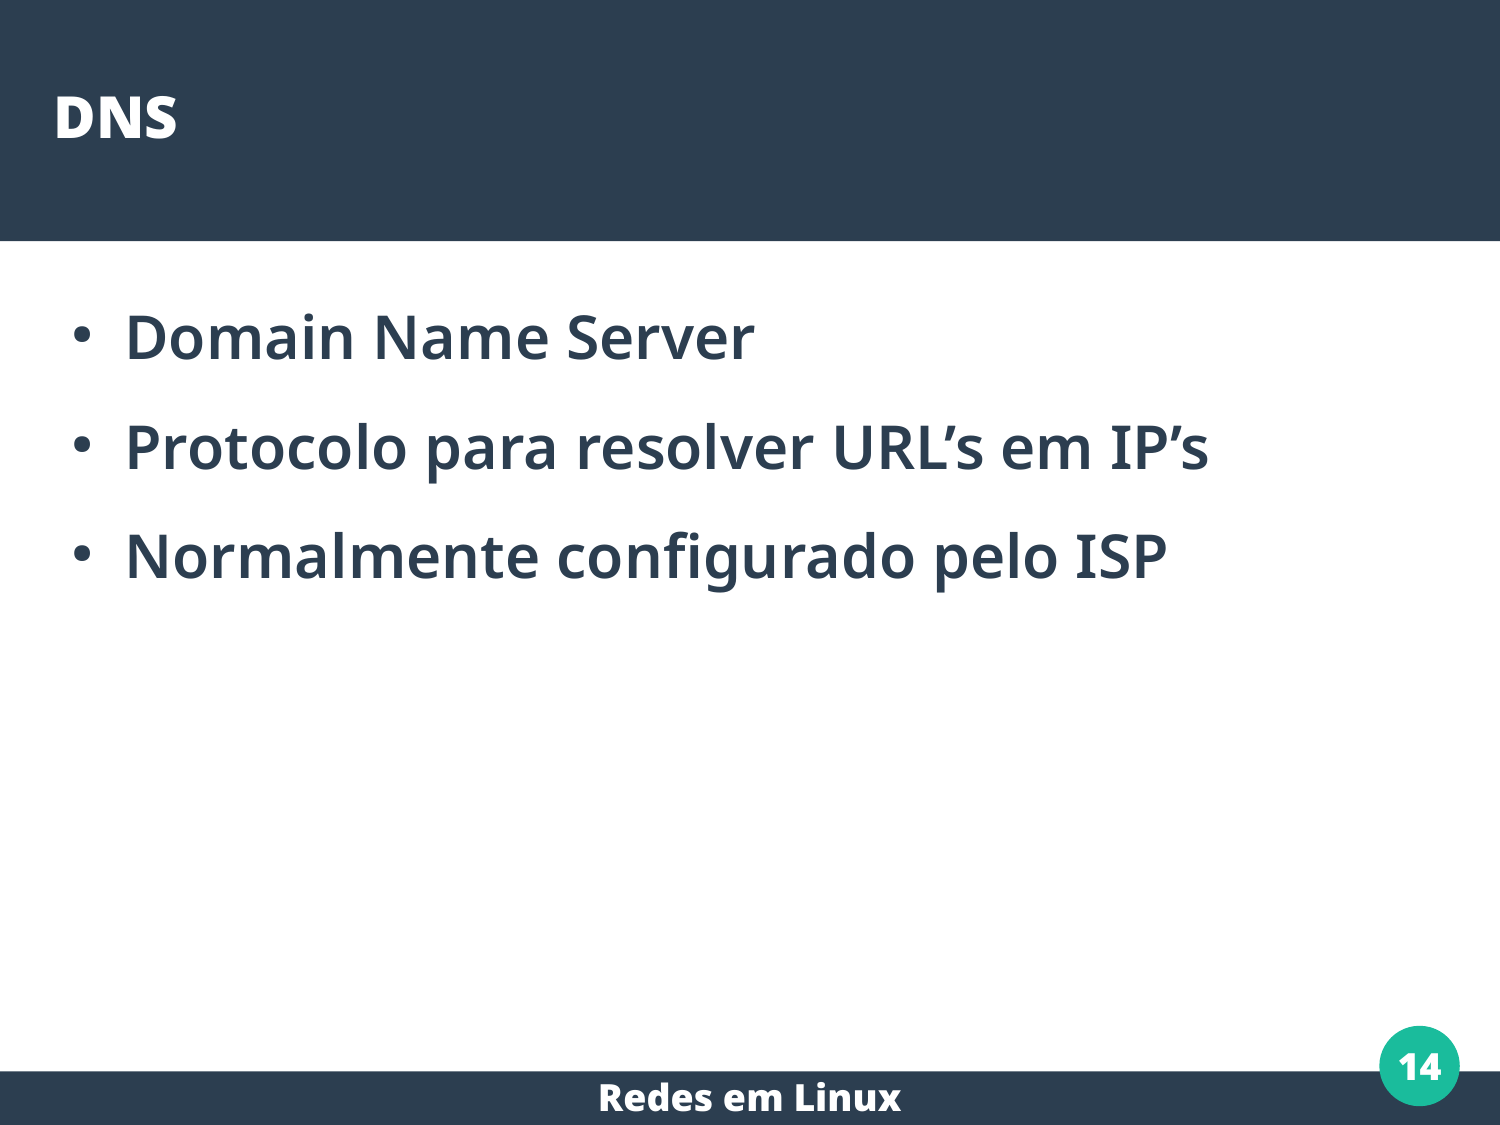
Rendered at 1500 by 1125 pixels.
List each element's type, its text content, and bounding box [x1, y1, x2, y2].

list Domain Name Server Protocolo para resolver URL’s em IP’s Normalmente configurado pelo ISP [53, 294, 1447, 1045]
title DNS [53, 44, 1447, 188]
